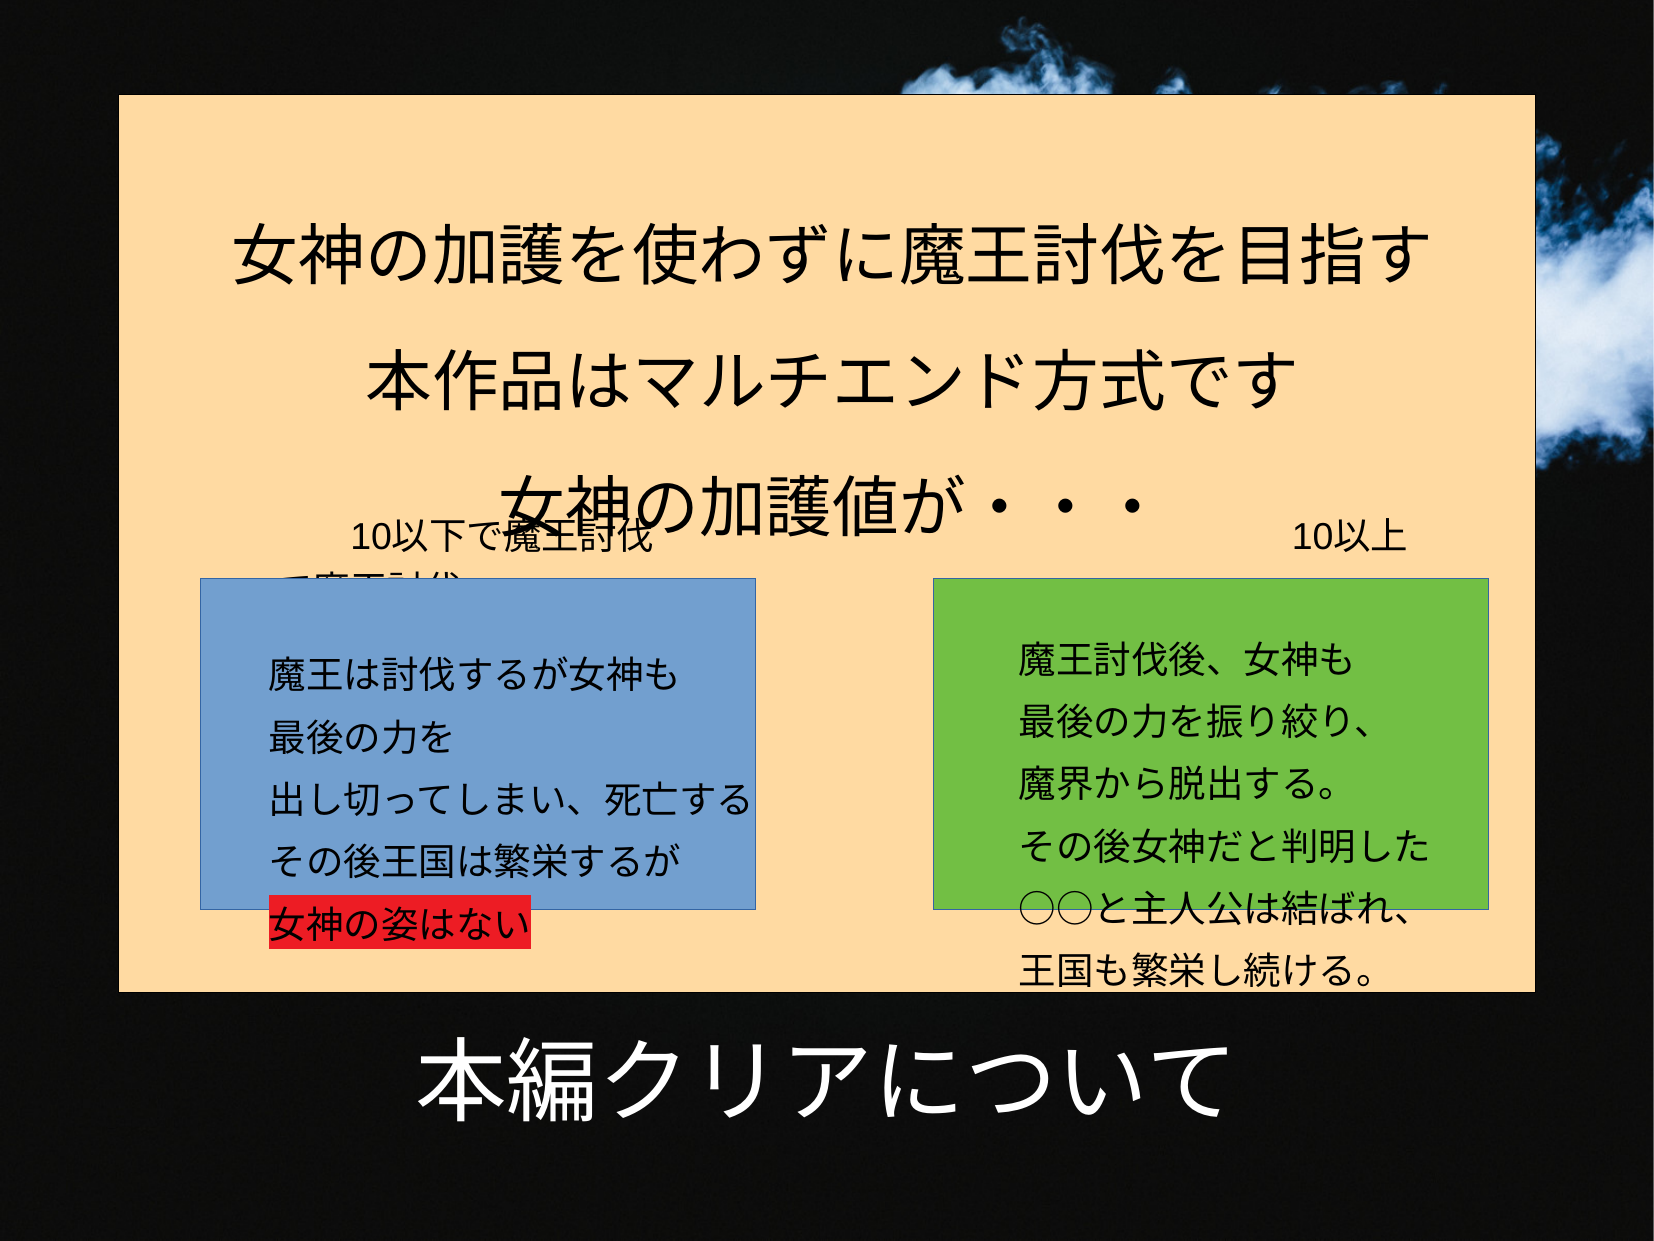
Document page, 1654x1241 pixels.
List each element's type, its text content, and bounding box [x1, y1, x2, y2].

list 女神の加護を使わずに魔王討伐を目指す 本作品はマルチエンド方式です 女神の加護値が・・・ [88, 202, 1506, 922]
text_box 10以下で魔王討伐 10以上で魔王討伐 [260, 498, 1441, 556]
text_box [118, 94, 1536, 993]
text_box [200, 578, 756, 910]
title 本編クリアについて [82, 970, 1571, 1178]
text_box 魔王討伐後、女神も 最後の力を振り絞り、 魔界から脱出する。 その後女神だと判明した ○○と主人公は結ばれ、 王国も繁栄し続ける。 [1003, 614, 1425, 918]
text_box 魔王は討伐するが女神も 最後の力を 出し切ってしまい、死亡する その後王国は繁栄するが 女神の姿はない [253, 629, 718, 891]
picture [0, 0, 1654, 1241]
text_box [933, 578, 1489, 910]
